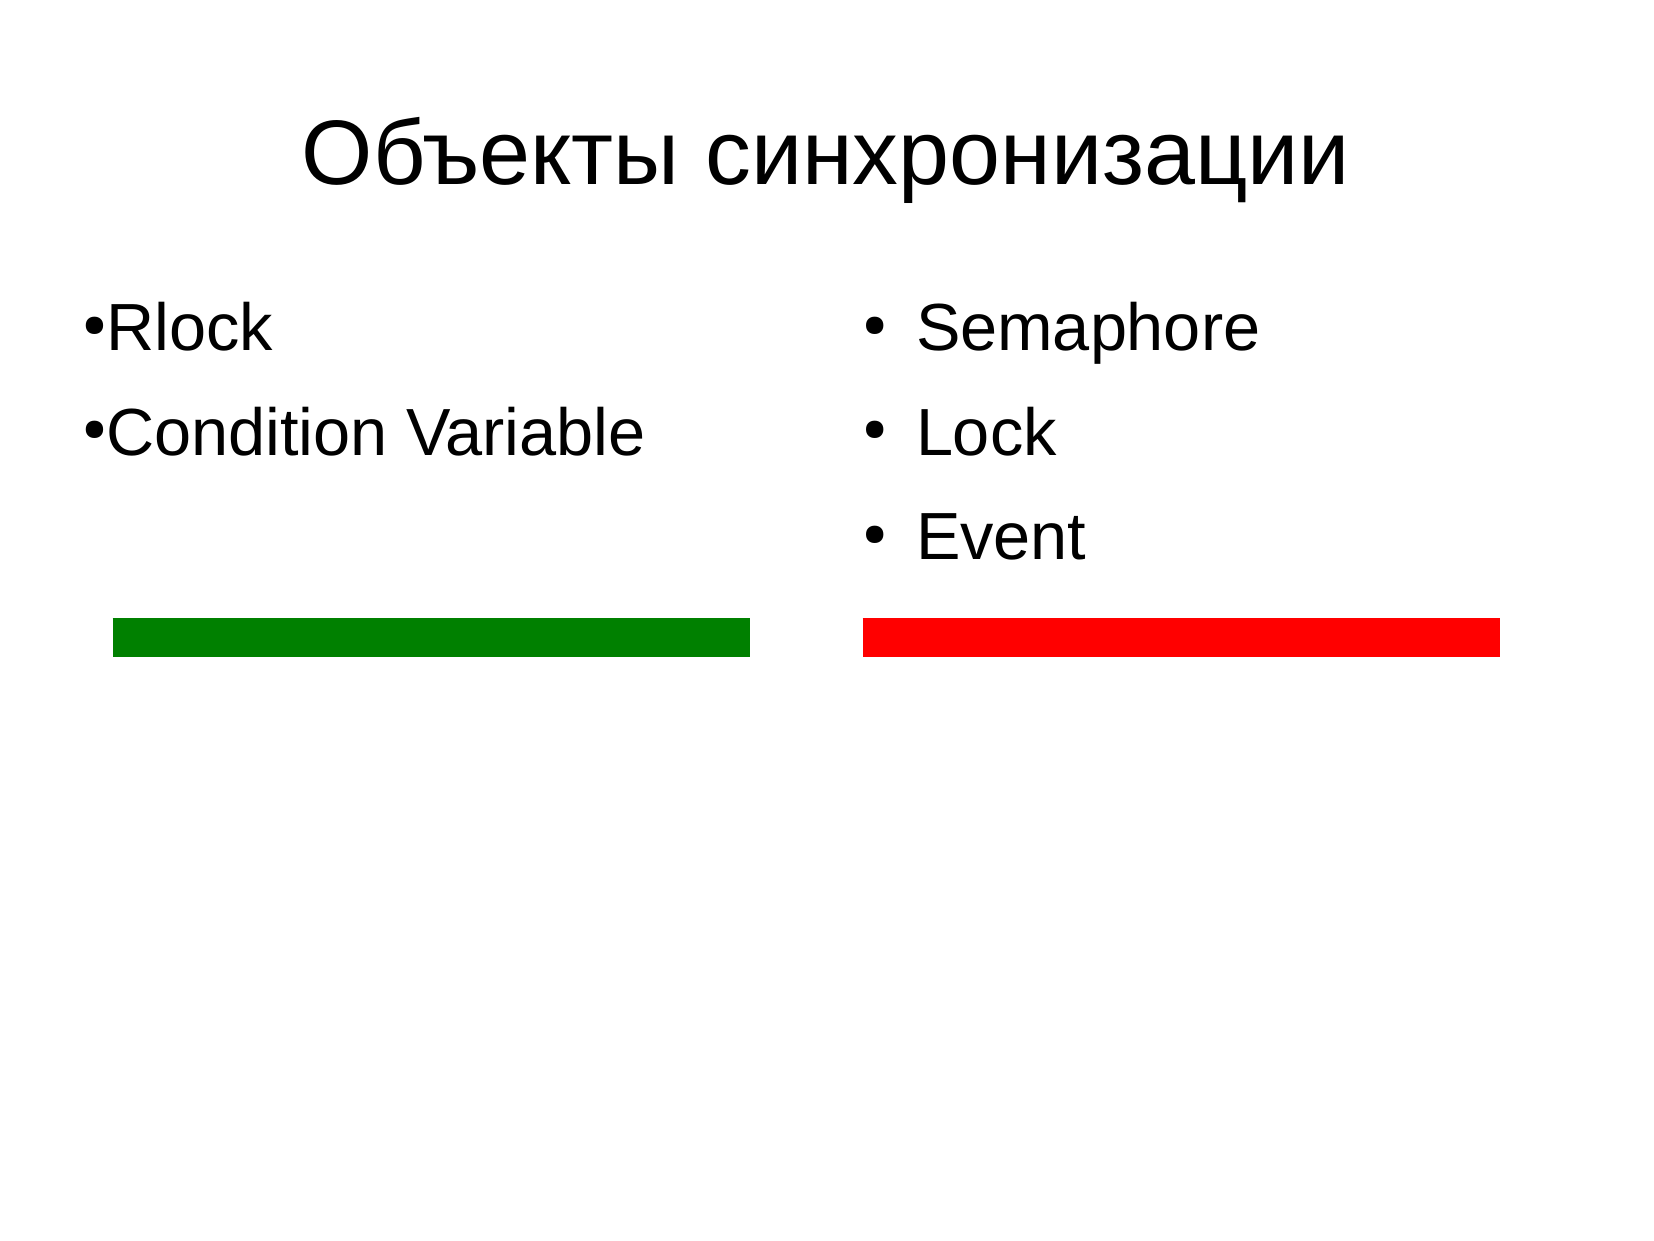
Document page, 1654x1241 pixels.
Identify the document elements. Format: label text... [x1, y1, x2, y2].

list Rlock Condition Variable [82, 290, 809, 1109]
list Semaphore Lock Event [845, 290, 1572, 1109]
title Объекты синхронизации [82, 49, 1571, 257]
